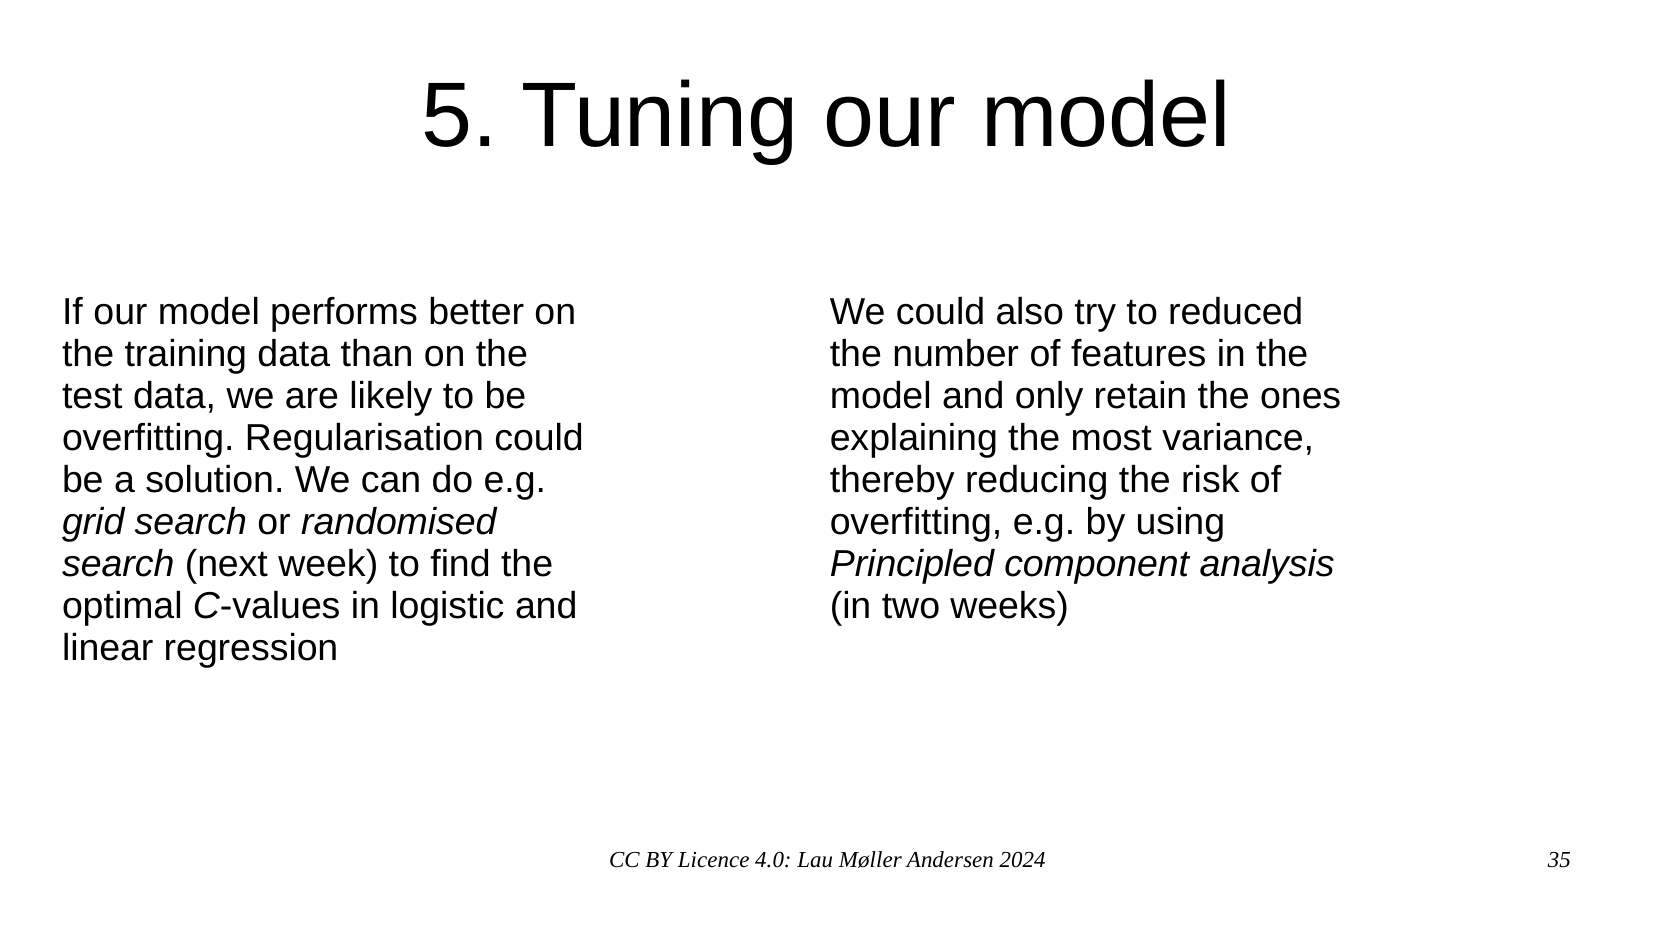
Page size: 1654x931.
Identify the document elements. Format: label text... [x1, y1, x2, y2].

title 5. Tuning our model [82, 37, 1571, 193]
text_box If our model performs better on the training data than on the test data, we are likely to be overfitting. Regularisation could be a solution. We can do e.g. grid search or randomised search (next week) to find the optimal C-values in logistic and linear regression [47, 283, 603, 677]
text_box We could also try to reduced the number of features in the model and only retain the ones explaining the most variance, thereby reducing the risk of overfitting, e.g. by using Principled component analysis (in two weeks) [814, 283, 1371, 634]
